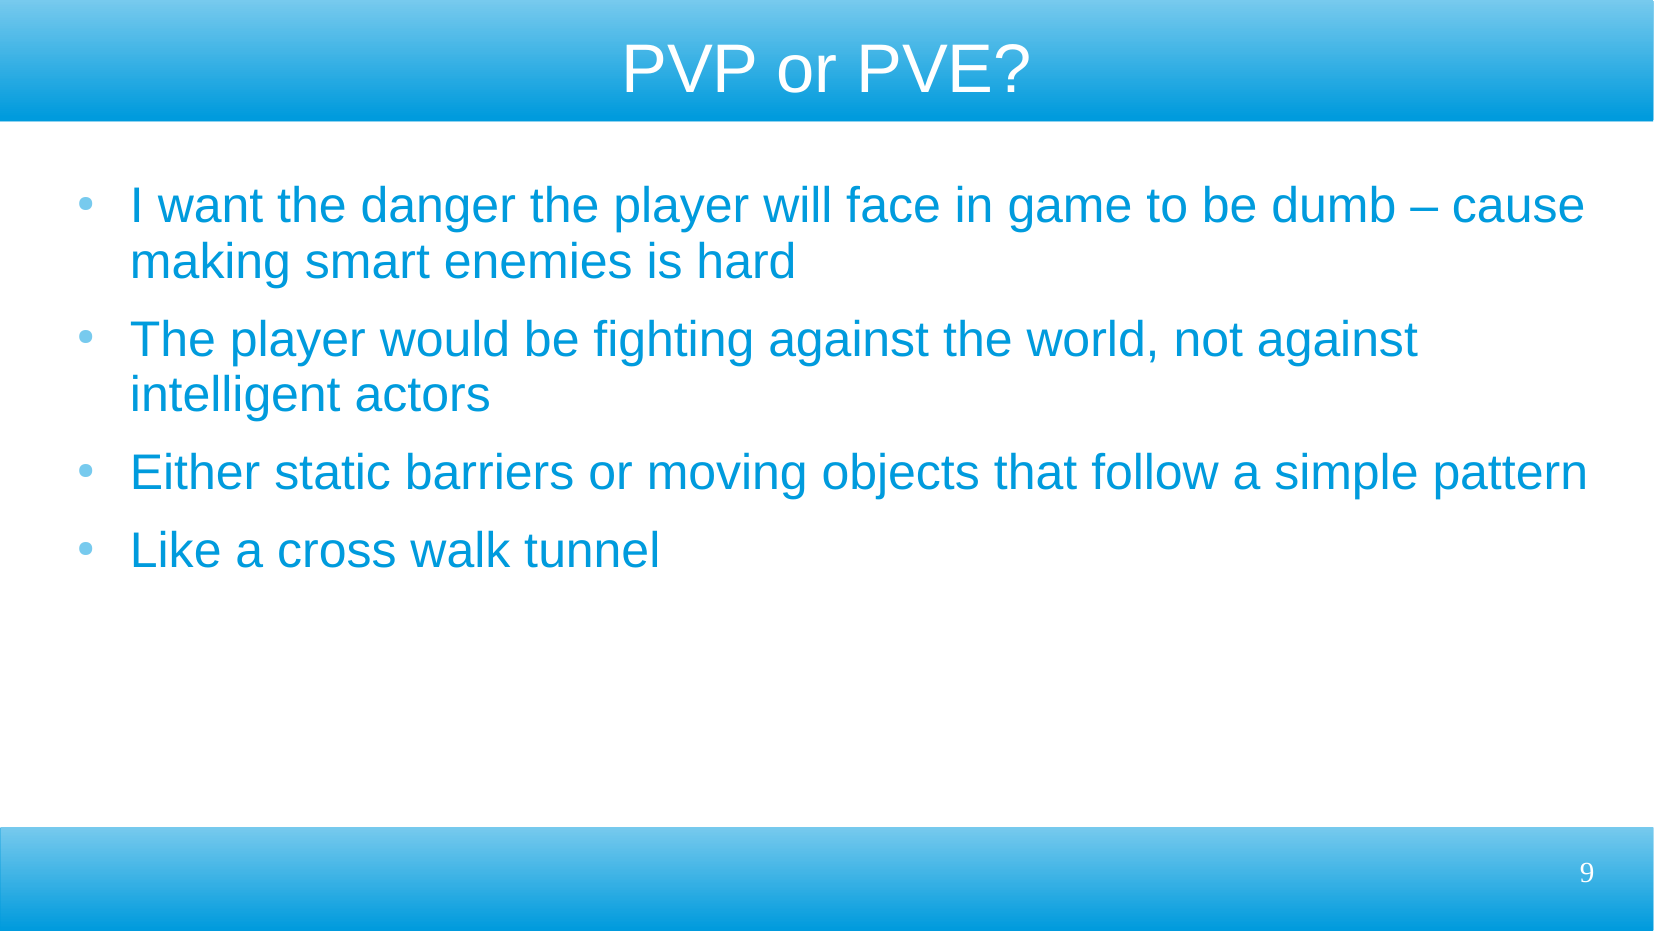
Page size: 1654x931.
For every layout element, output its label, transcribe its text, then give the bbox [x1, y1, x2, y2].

list I want the danger the player will face in game to be dumb – cause making smart enemies is hard The player would be fighting against the world, not against intelligent actors Either static barriers or moving objects that follow a simple pattern Like a cross walk tunnel [59, 177, 1595, 768]
title PVP or PVE? [59, 29, 1595, 108]
